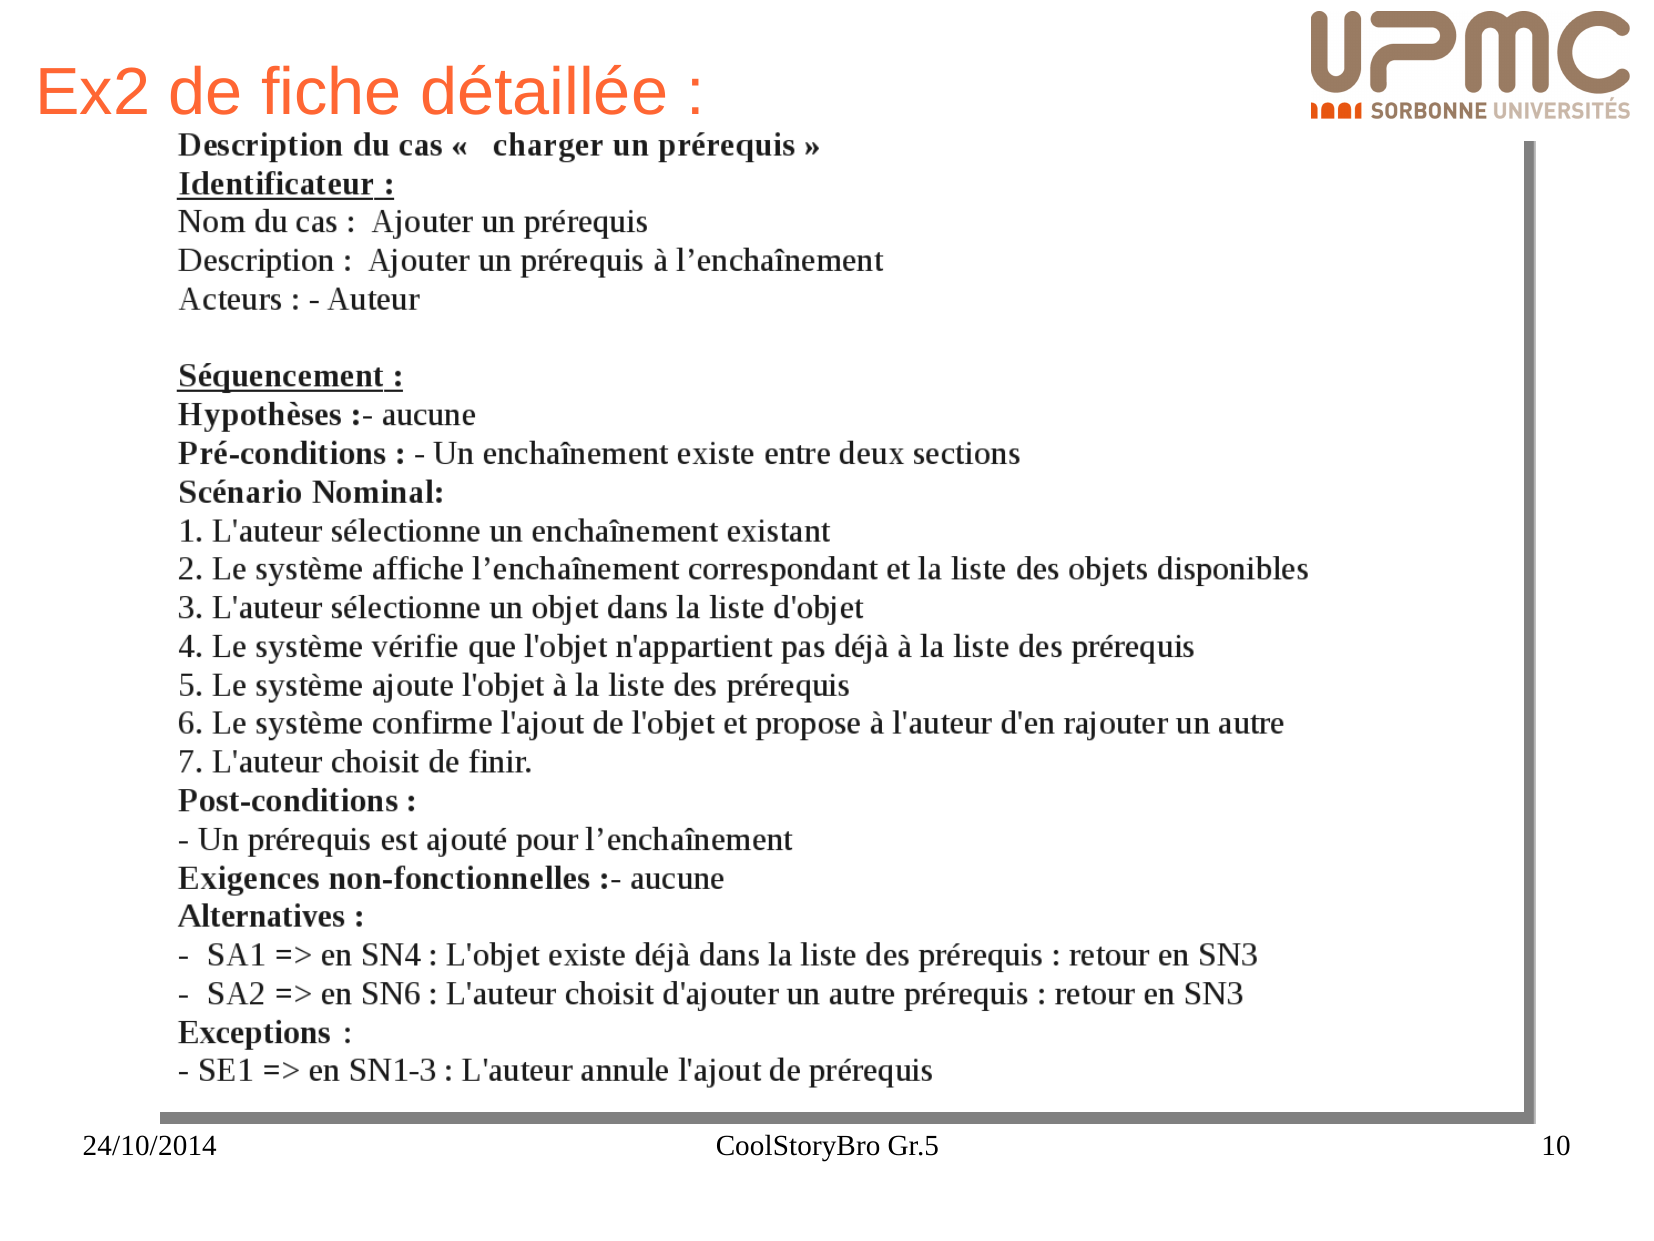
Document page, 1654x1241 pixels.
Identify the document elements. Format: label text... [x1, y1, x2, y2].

picture [148, 129, 1524, 1112]
picture [1311, 11, 1630, 120]
title Ex2 de fiche détaillée : [35, 23, 1241, 160]
